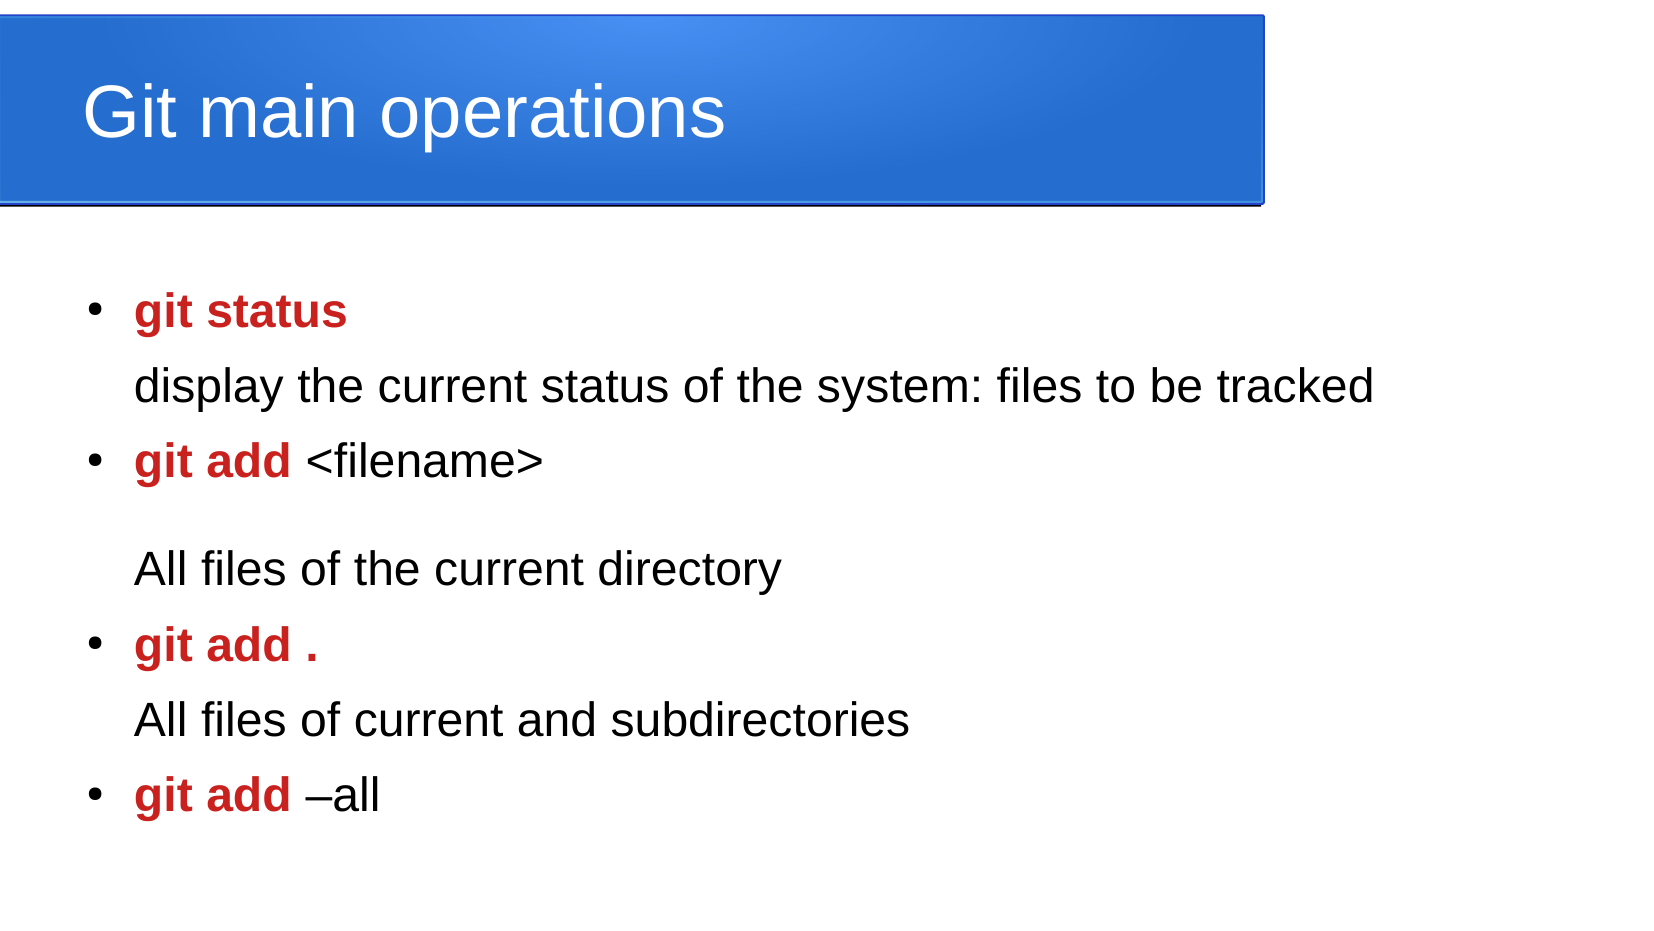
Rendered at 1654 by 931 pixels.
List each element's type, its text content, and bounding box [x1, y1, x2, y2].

title Git main operations [82, 35, 1235, 189]
list git status display the current status of the system: files to be tracked git add <filename> All files of the current directory git add . All files of current and subdirectories git add –all [70, 283, 1560, 823]
